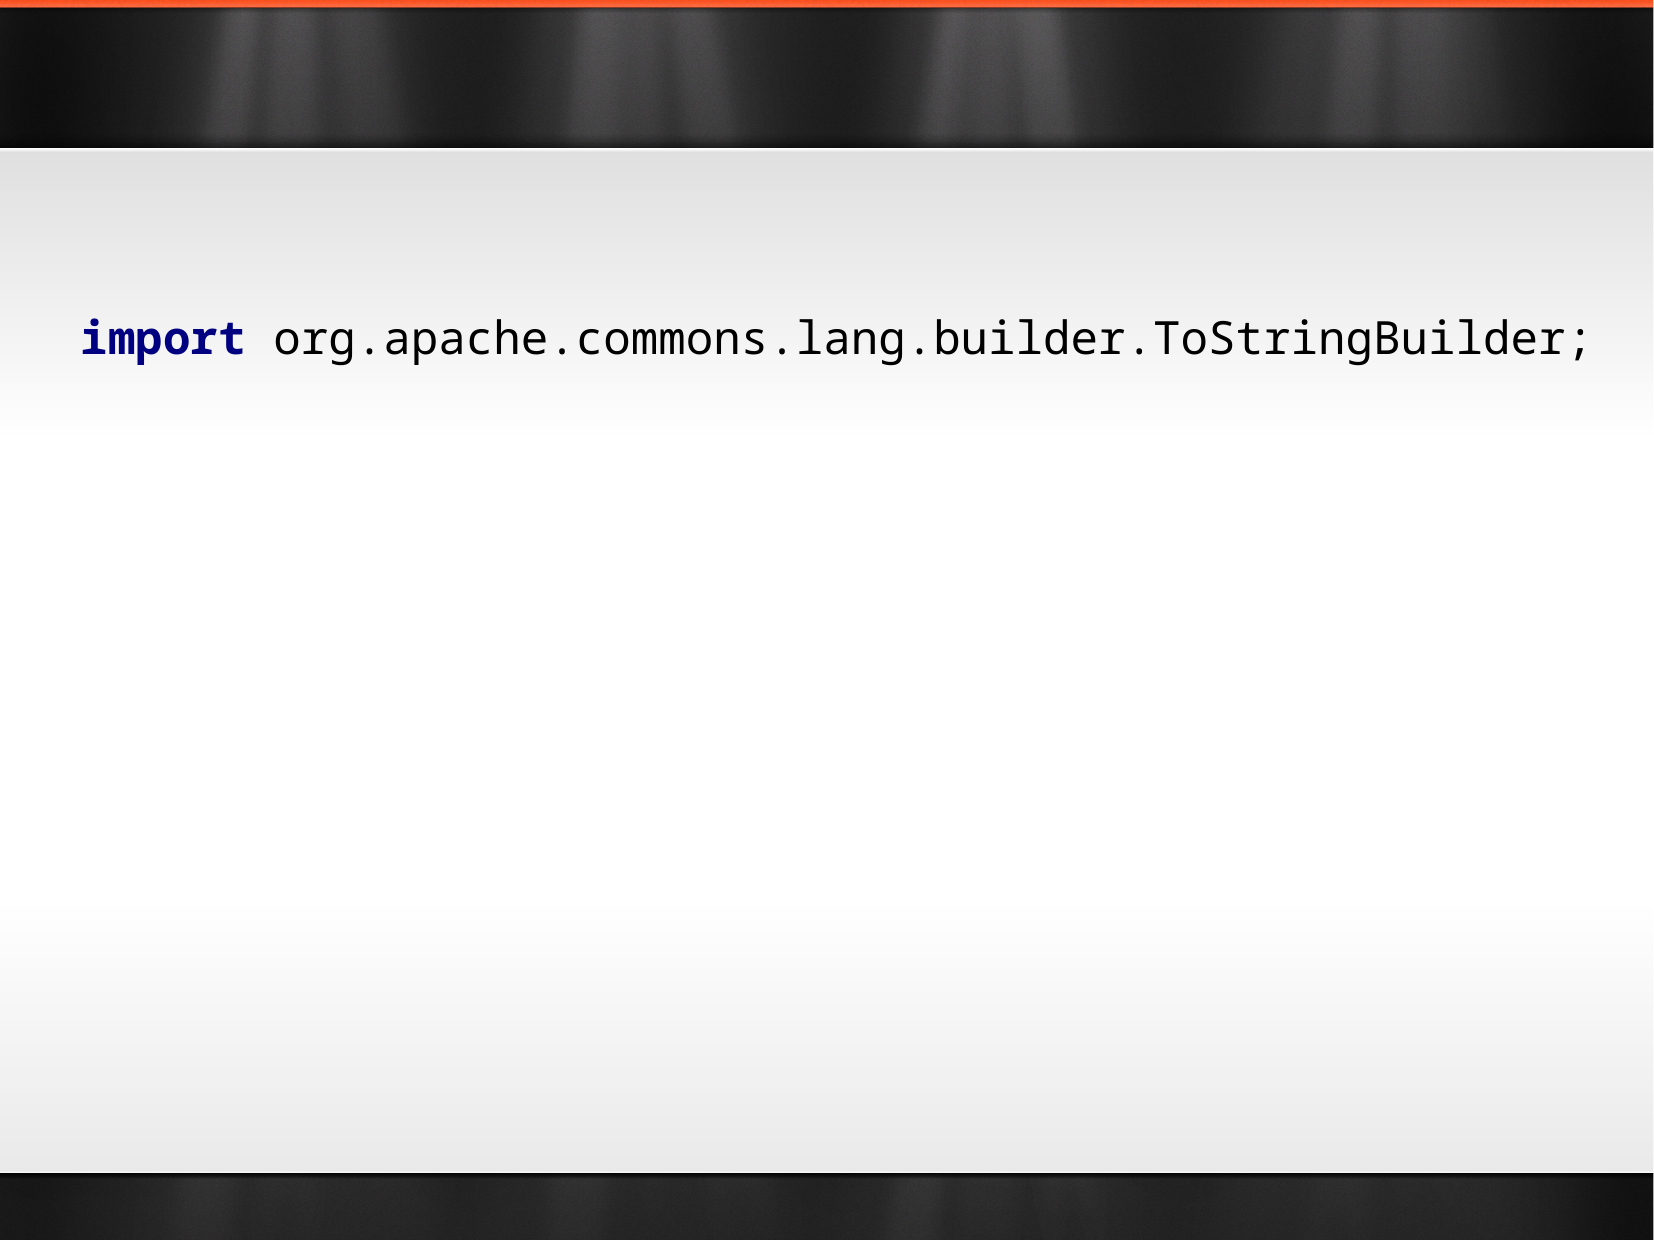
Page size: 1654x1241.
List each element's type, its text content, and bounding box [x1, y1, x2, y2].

picture [0, 0, 1654, 1240]
subtitle import org.apache.commons.lang.builder.ToStringBuilder; [80, 305, 1654, 1125]
